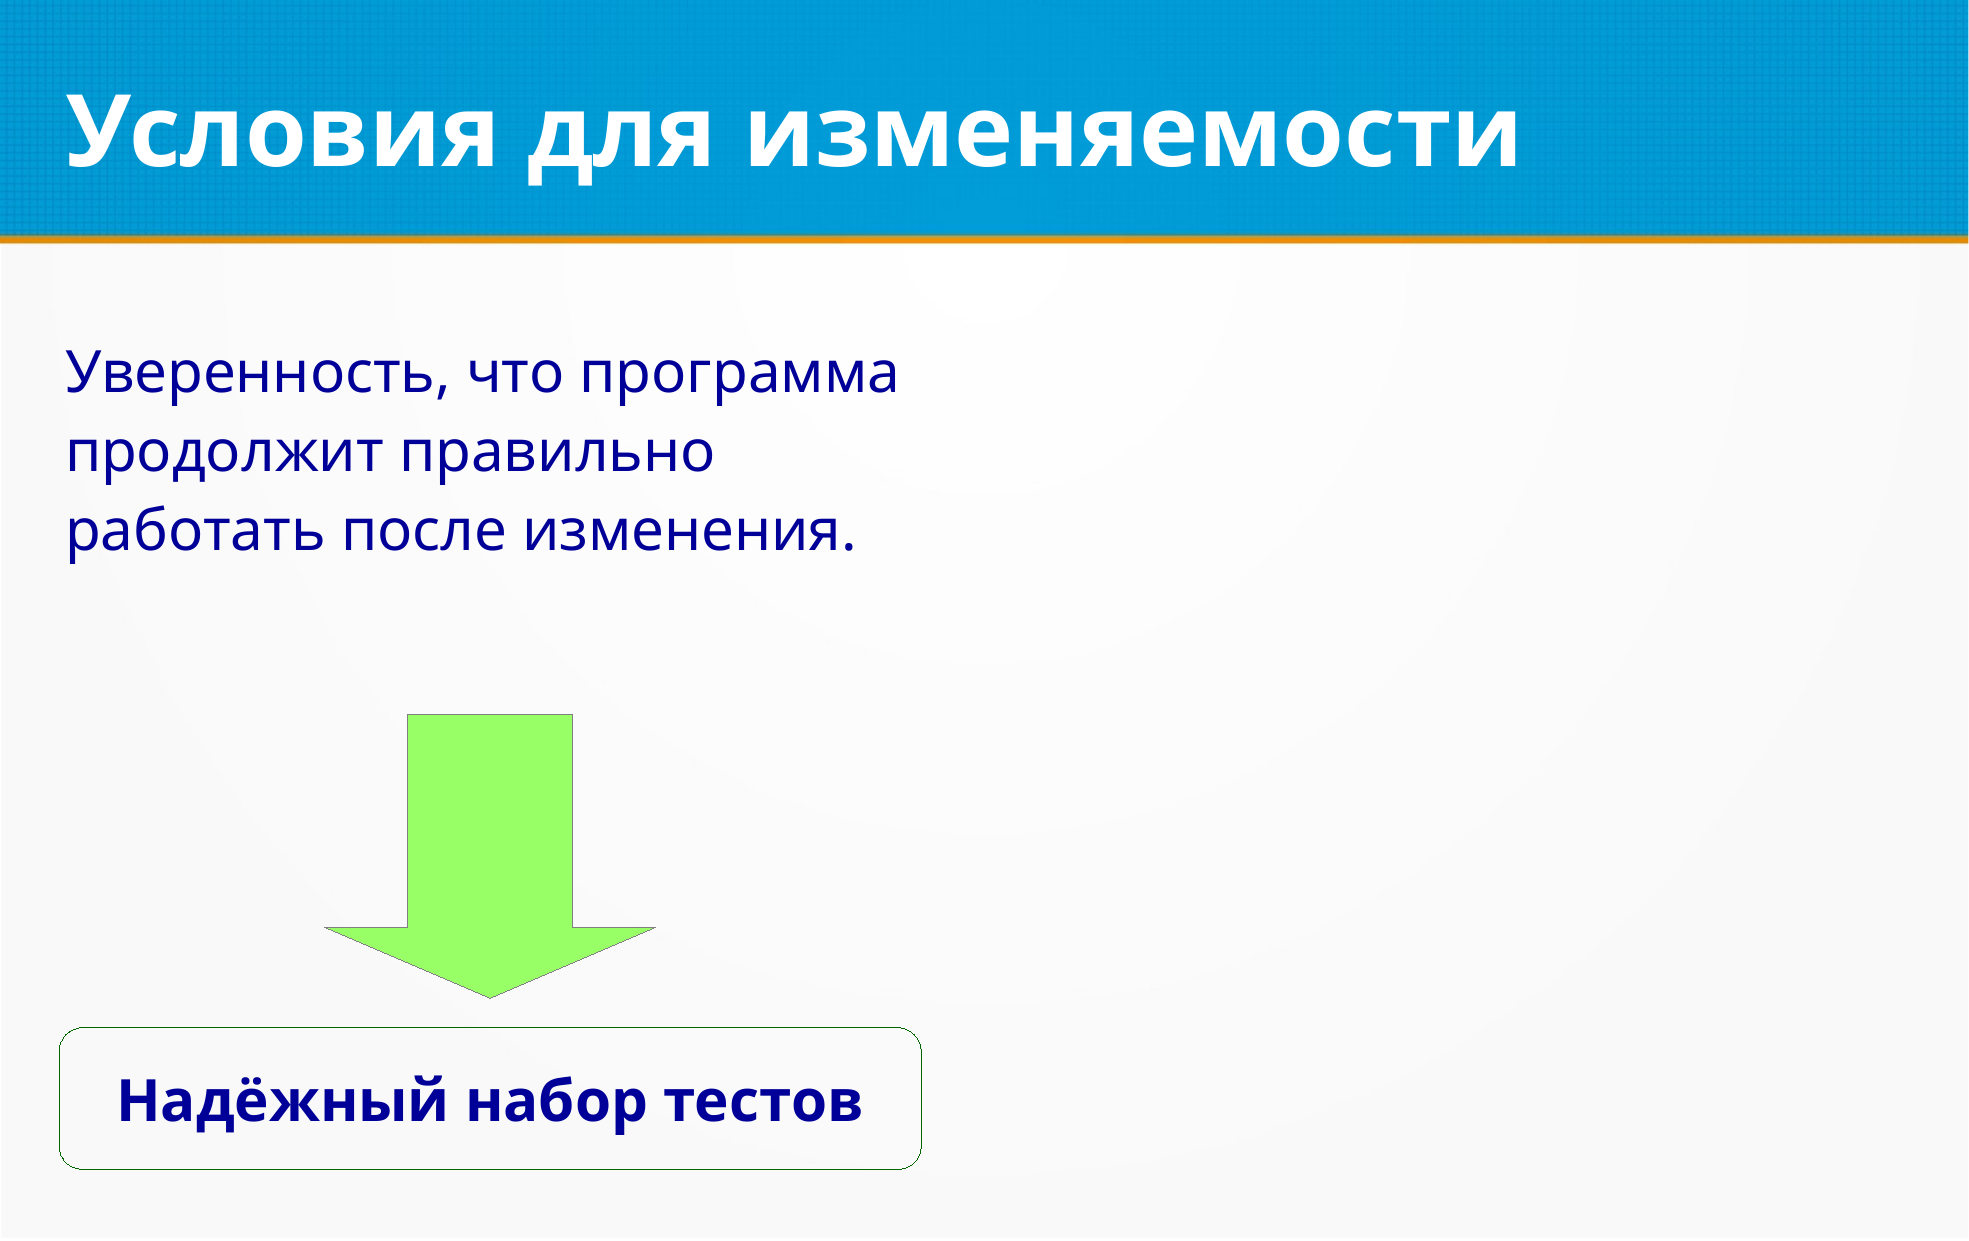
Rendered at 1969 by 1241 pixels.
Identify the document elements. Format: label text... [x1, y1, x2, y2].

text_box [324, 714, 656, 999]
text_box Уверенность, что программа продолжит правильно работать после изменения. [59, 265, 993, 632]
text_box Условия для изменяемости [59, 55, 1902, 200]
picture [0, 233, 1969, 1241]
text_box Надёжный набор тестов [59, 1027, 922, 1170]
